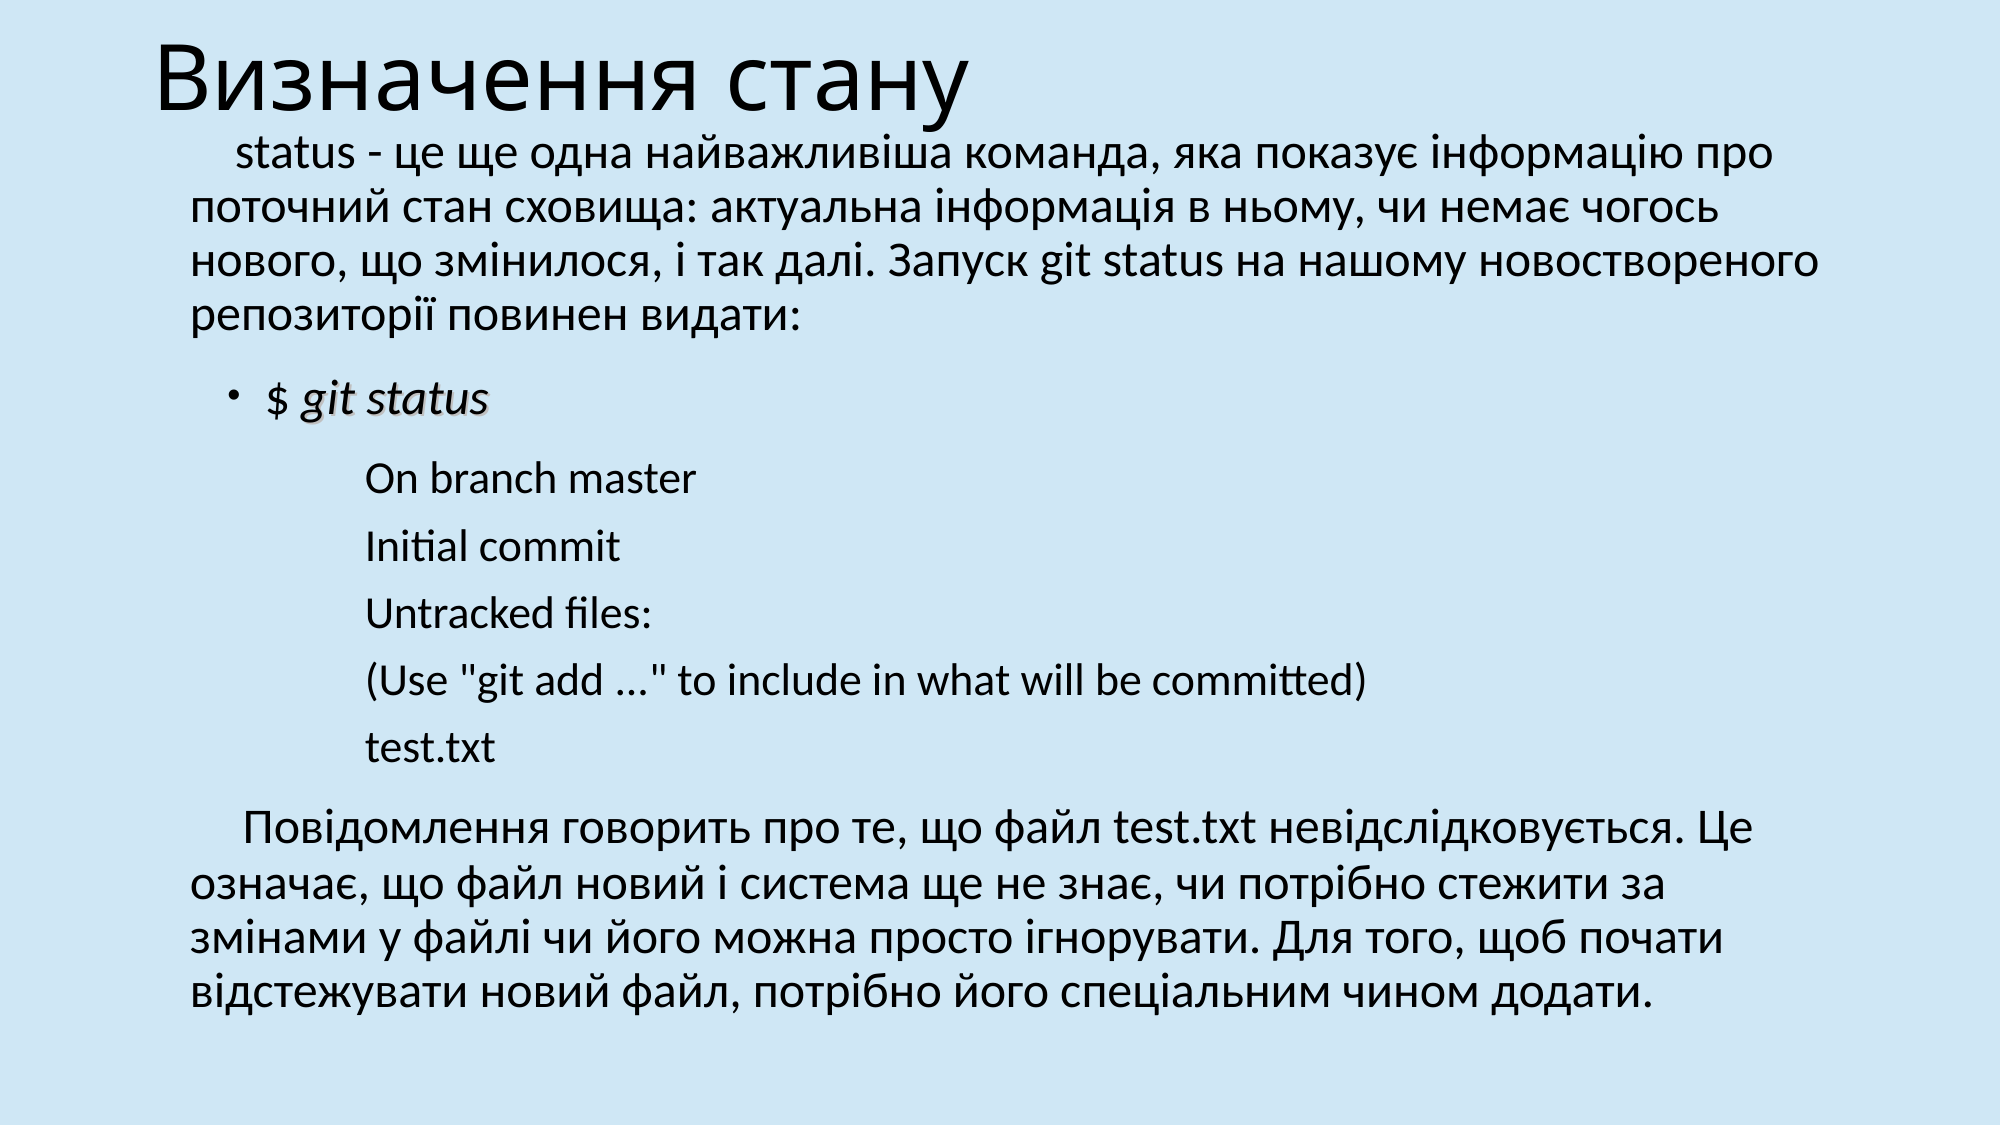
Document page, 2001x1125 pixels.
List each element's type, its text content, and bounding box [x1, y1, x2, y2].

list status - це ще одна найважливіша команда, яка показує інформацію про поточний стан сховища: актуальна інформація в ньому, чи немає чогось нового, що змінилося, і так далі. Запуск git status на нашому новоствореного репозиторії повинен видати: $ git status On branch master Initial commit Untracked files: (Use "git add ..." to include in what will be committed) test.txt Повідомлення говорить про те, що файл test.txt невідслідковується. Це означає, що файл новий і система ще не знає, чи потрібно стежити за змінами у файлі чи його можна просто ігнорувати. Для того, щоб почати відстежувати новий файл, потрібно його спеціальним чином додати. [137, 118, 1863, 1027]
title Визначення стану [137, 23, 1863, 118]
